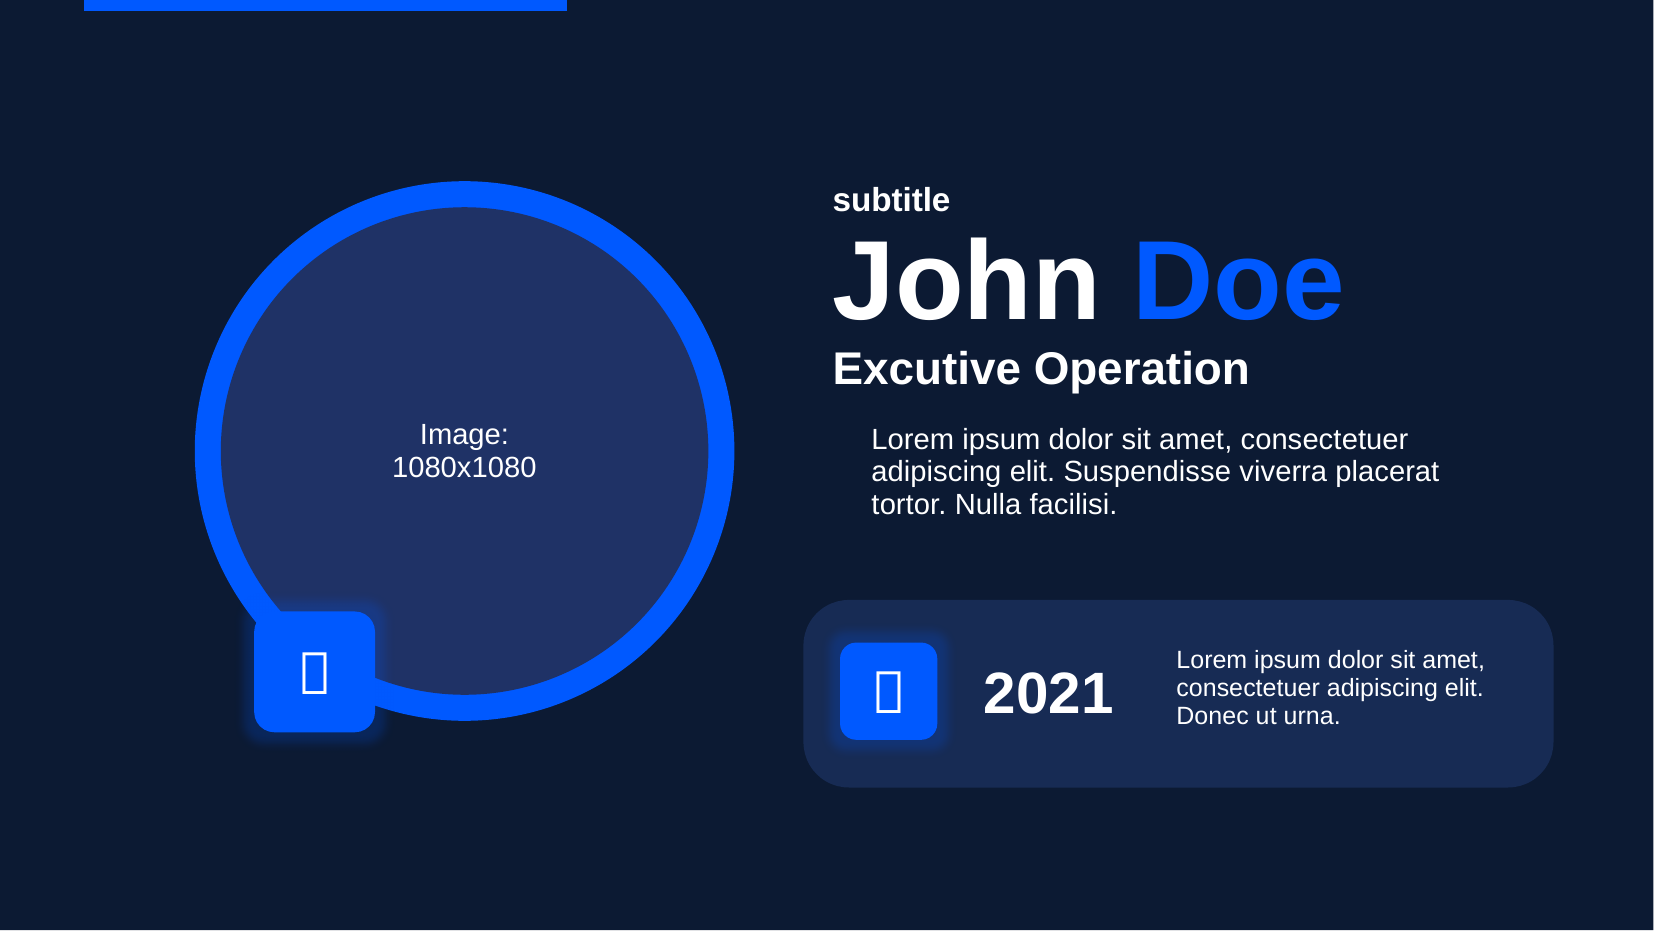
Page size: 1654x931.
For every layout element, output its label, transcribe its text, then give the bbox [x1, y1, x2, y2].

text_box Lorem ipsum dolor sit amet, consectetuer adipiscing elit. Suspendisse viverra placerat tortor. Nulla facilisi. [836, 422, 1502, 563]
text_box Image: 1080x1080 [220, 207, 709, 695]
title subtitle John Doe Excutive Operation [832, 134, 1525, 442]
text_box  [254, 611, 376, 733]
text_box 2021 [948, 632, 1124, 755]
text_box Lorem ipsum dolor sit amet, consectetuer adipiscing elit. Donec ut urna. [1140, 625, 1512, 751]
text_box [803, 599, 1554, 788]
text_box  [840, 642, 938, 740]
